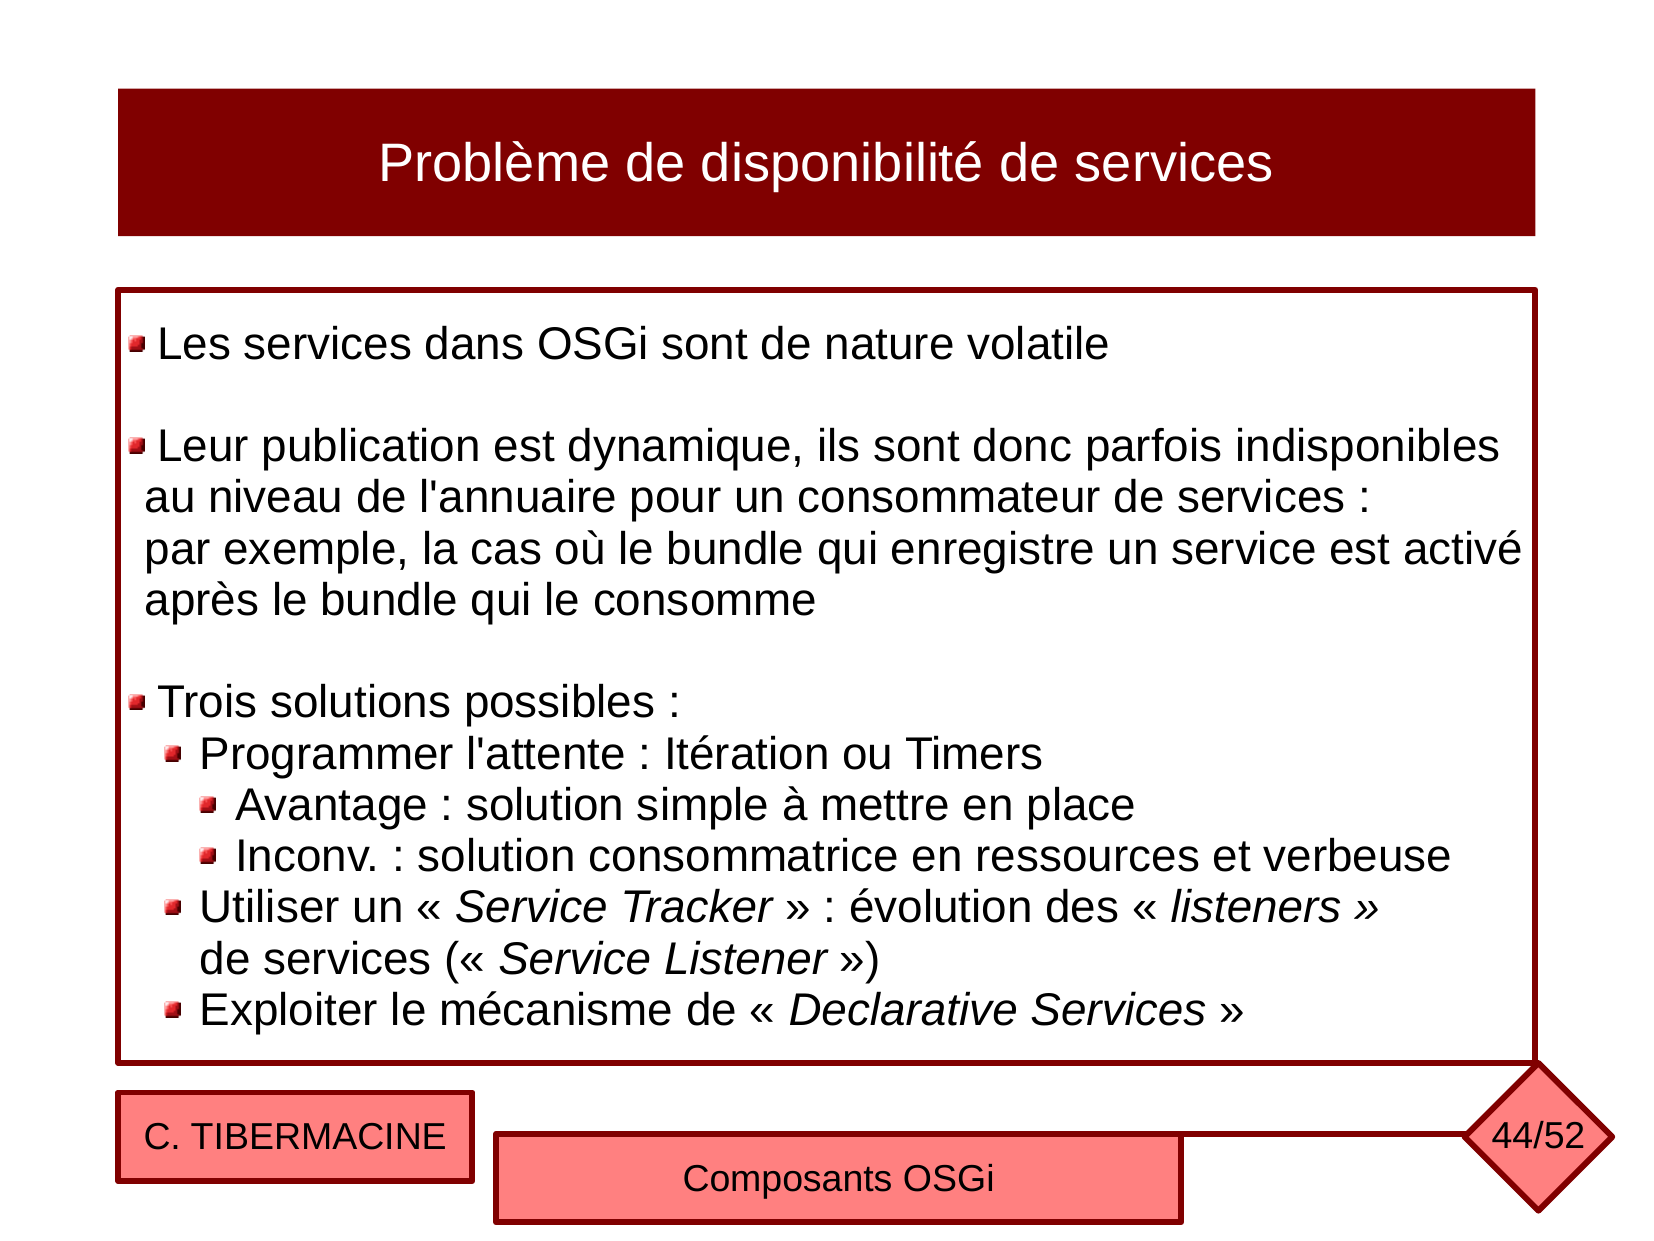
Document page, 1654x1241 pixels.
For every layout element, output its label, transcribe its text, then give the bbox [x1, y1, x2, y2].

text_box C. TIBERMACINE [118, 1092, 473, 1182]
picture [128, 437, 145, 454]
text_box Composants OSGi [496, 1133, 1182, 1223]
picture [128, 335, 145, 352]
picture [164, 899, 181, 915]
text_box [1601, 1125, 1613, 1149]
picture [199, 847, 216, 864]
picture [164, 745, 181, 762]
text_box Problème de disponibilité de services [118, 88, 1536, 237]
text_box <numéro>/52 [1476, 1106, 1601, 1206]
text_box [1464, 1125, 1476, 1149]
text_box Les services dans OSGi sont de nature volatile Leur publication est dynamique, ils sont donc parfois indisponibles au niveau de l'annuaire pour un consommateur de services : par exemple, la cas où le bundle qui enregistre un service est activé après le bundle qui le consomme Trois solutions possibles : Programmer l'attente : Itération ou Timers Avantage : solution simple à mettre en place Inconv. : solution consommatrice en ressources et verbeuse Utiliser un « Service Tracker » : évolution des « listeners » de services (« Service Listener ») Exploiter le mécanisme de « Declarative Services » [118, 289, 1536, 1063]
picture [128, 694, 145, 710]
text_box [1533, 1206, 1544, 1211]
picture [164, 1001, 181, 1018]
text_box [1495, 1062, 1582, 1106]
picture [199, 796, 216, 813]
